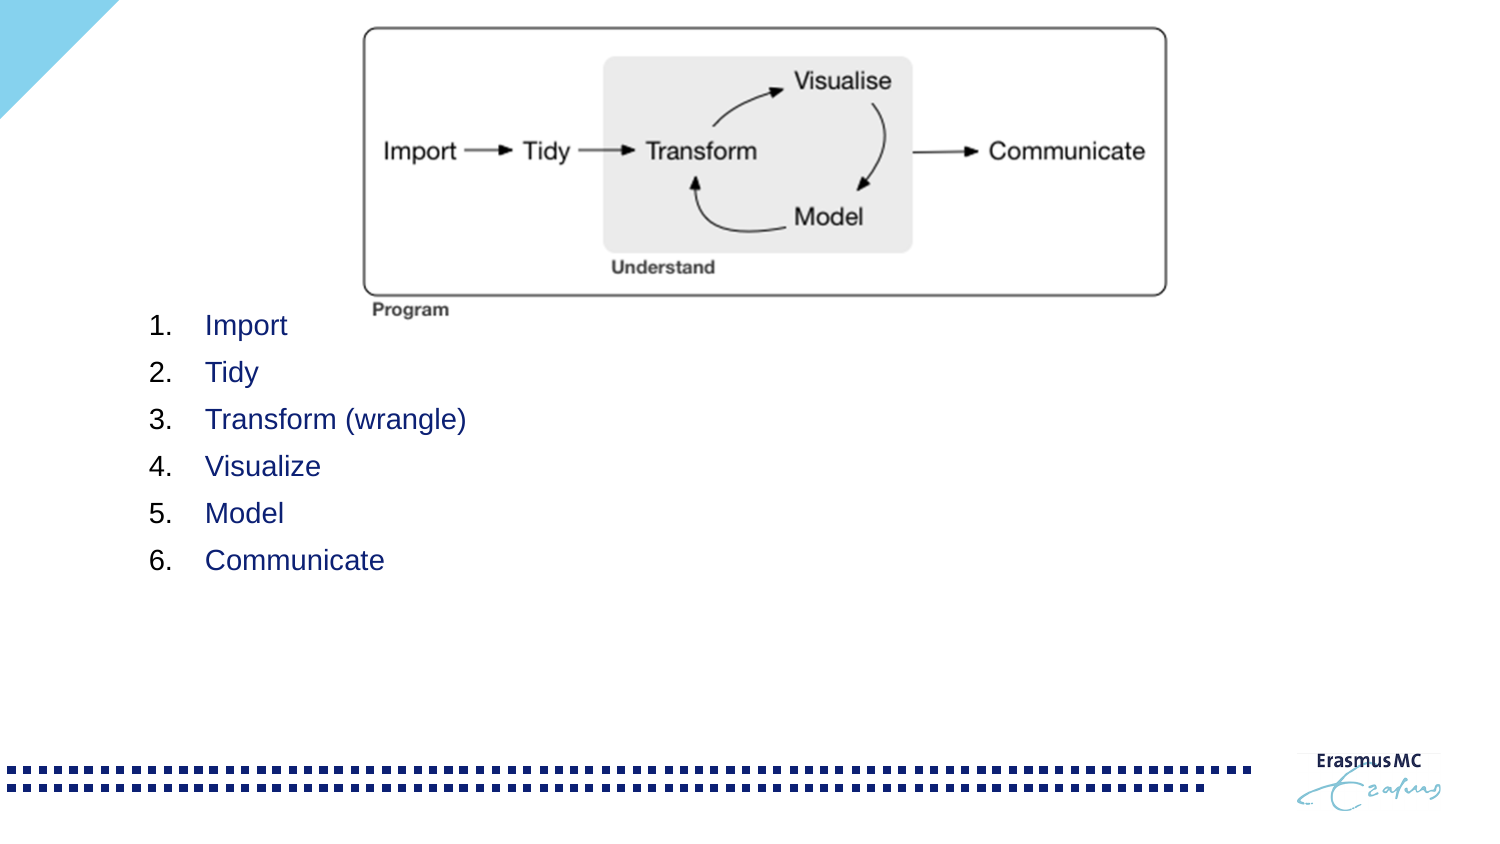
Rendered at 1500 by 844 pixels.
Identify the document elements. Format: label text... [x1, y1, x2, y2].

picture [361, 25, 1169, 322]
list Import Tidy Transform (wrangle) Visualize Model Communicate [133, 302, 1428, 683]
